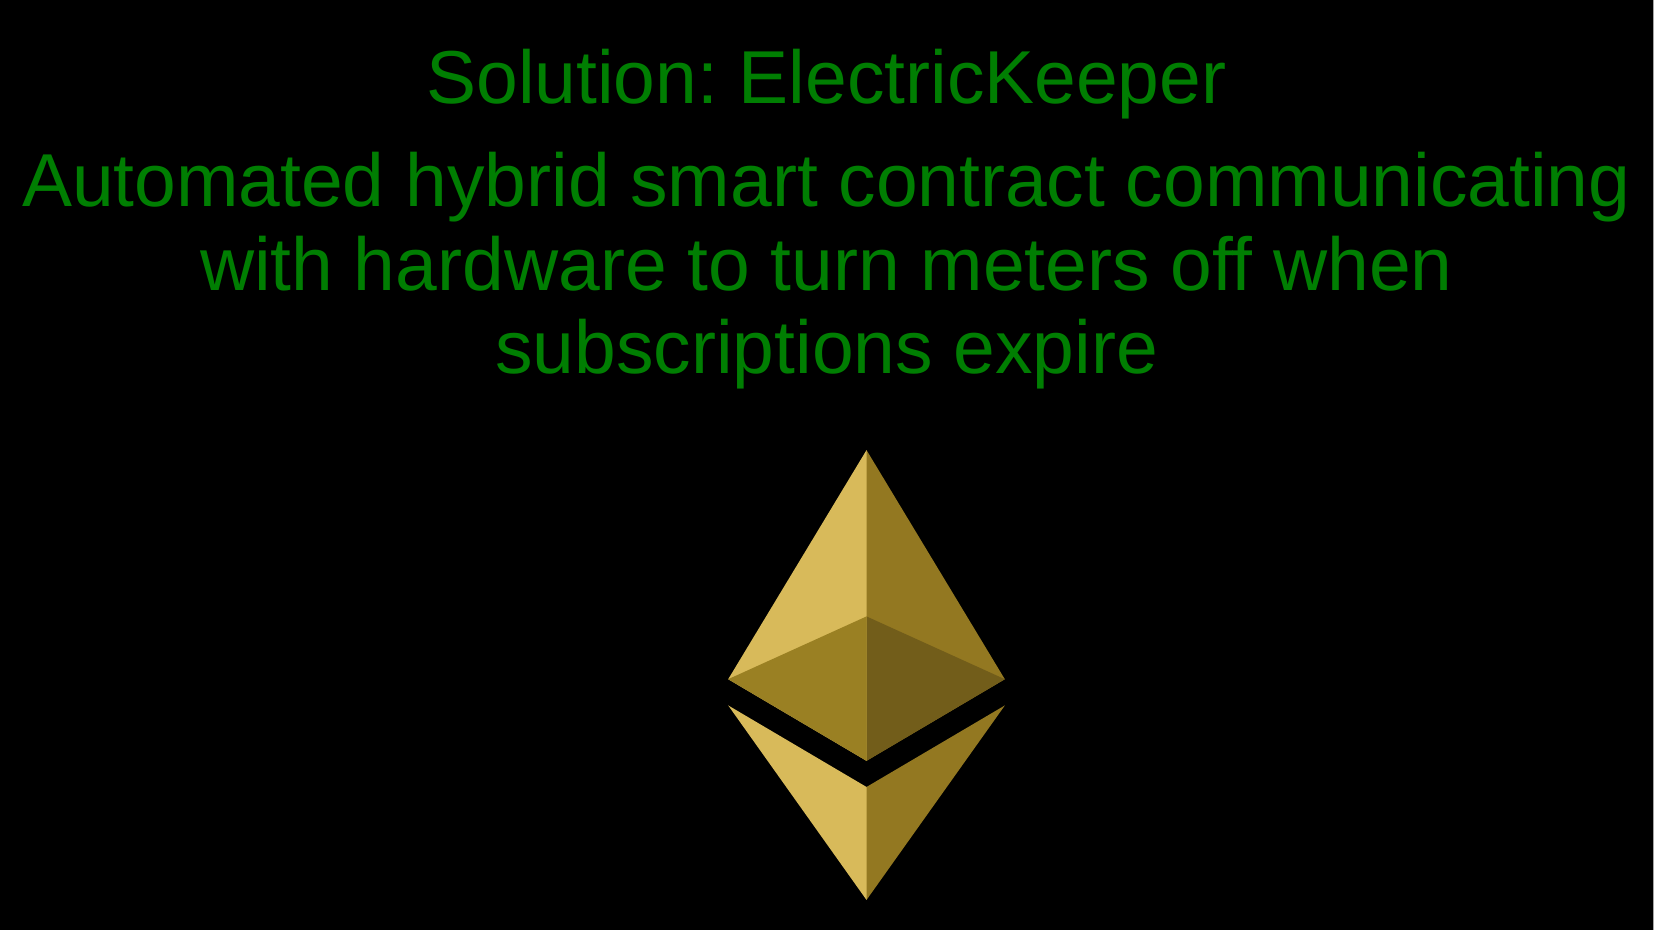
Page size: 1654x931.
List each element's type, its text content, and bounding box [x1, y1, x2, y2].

title Solution: ElectricKeeper [0, 0, 1654, 138]
picture [728, 450, 1006, 901]
title Automated hybrid smart contract communicating with hardware to turn meters off when subscriptions expire [0, 138, 1654, 391]
